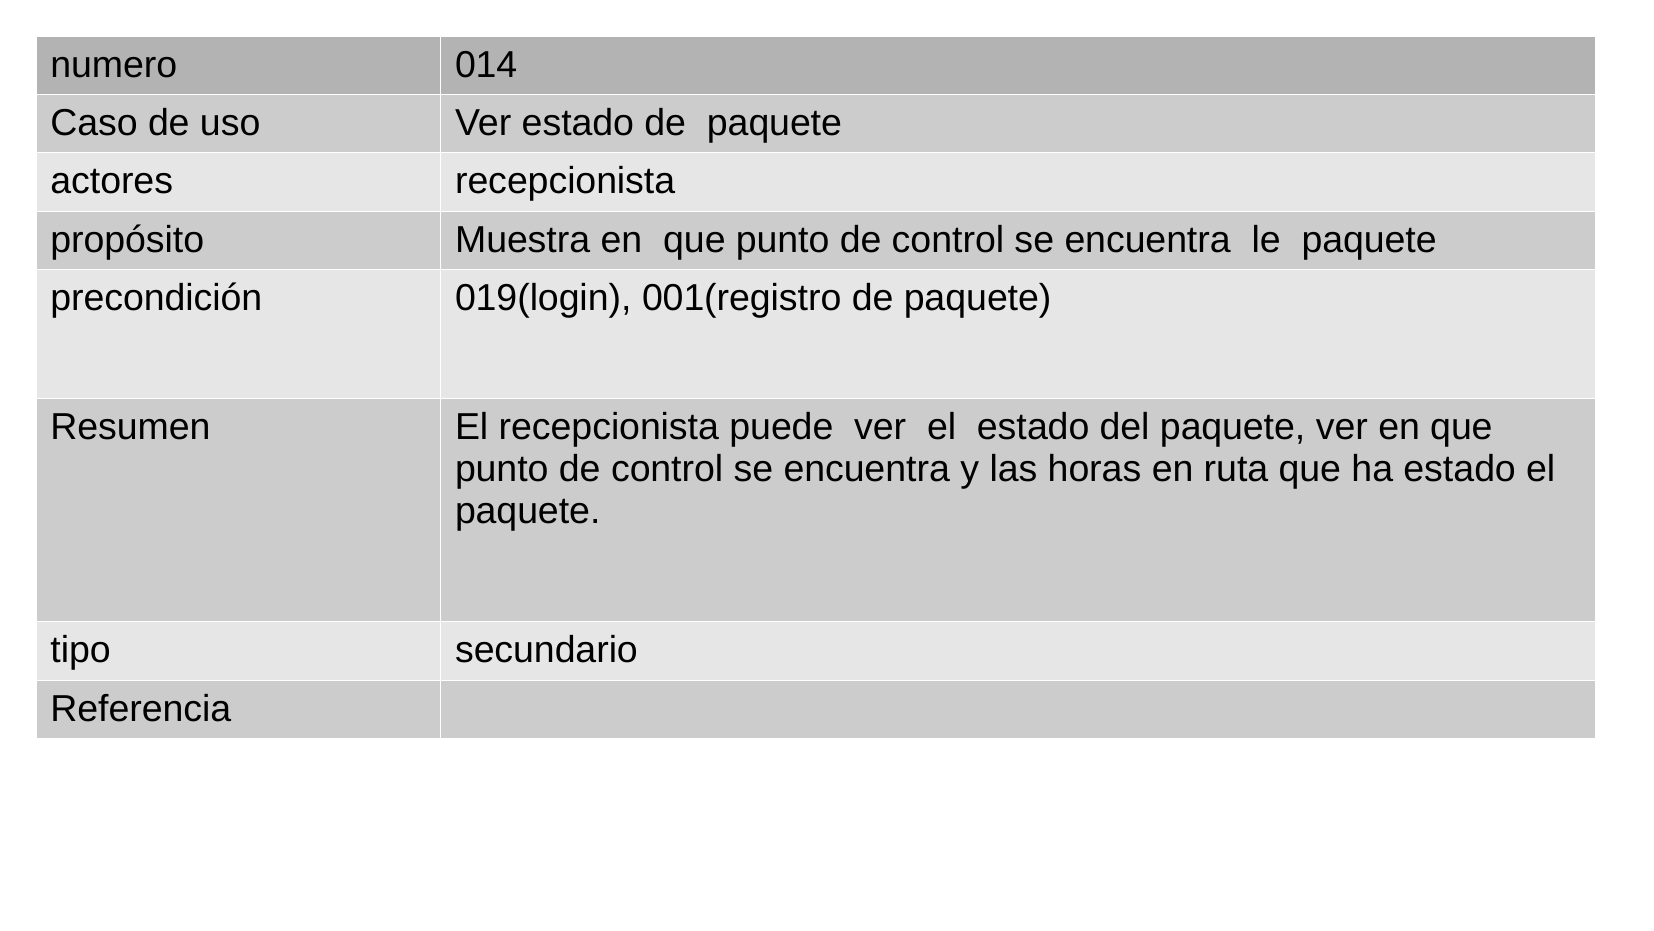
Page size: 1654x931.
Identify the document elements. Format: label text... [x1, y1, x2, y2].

table_cell Caso de uso [37, 95, 440, 152]
table_cell tipo [37, 622, 440, 680]
table_header numero [37, 37, 440, 94]
table_cell recepcionista [441, 153, 1595, 211]
table_cell actores [37, 153, 440, 211]
table_cell [441, 681, 1595, 738]
table_cell propósito [37, 212, 440, 269]
table_cell Resumen [37, 399, 440, 621]
table_cell Muestra en que punto de control se encuentra le paquete [441, 212, 1595, 269]
table_cell El recepcionista puede ver el estado del paquete, ver en que punto de control se encuentra y las horas en ruta que ha estado el paquete. [441, 399, 1595, 621]
table_cell Ver estado de paquete [441, 95, 1595, 152]
table_cell precondición [37, 270, 440, 398]
table_cell 019(login), 001(registro de paquete) [441, 270, 1595, 398]
table_cell secundario [441, 622, 1595, 680]
table_cell Referencia [37, 681, 440, 738]
table_header 014 [441, 37, 1595, 94]
